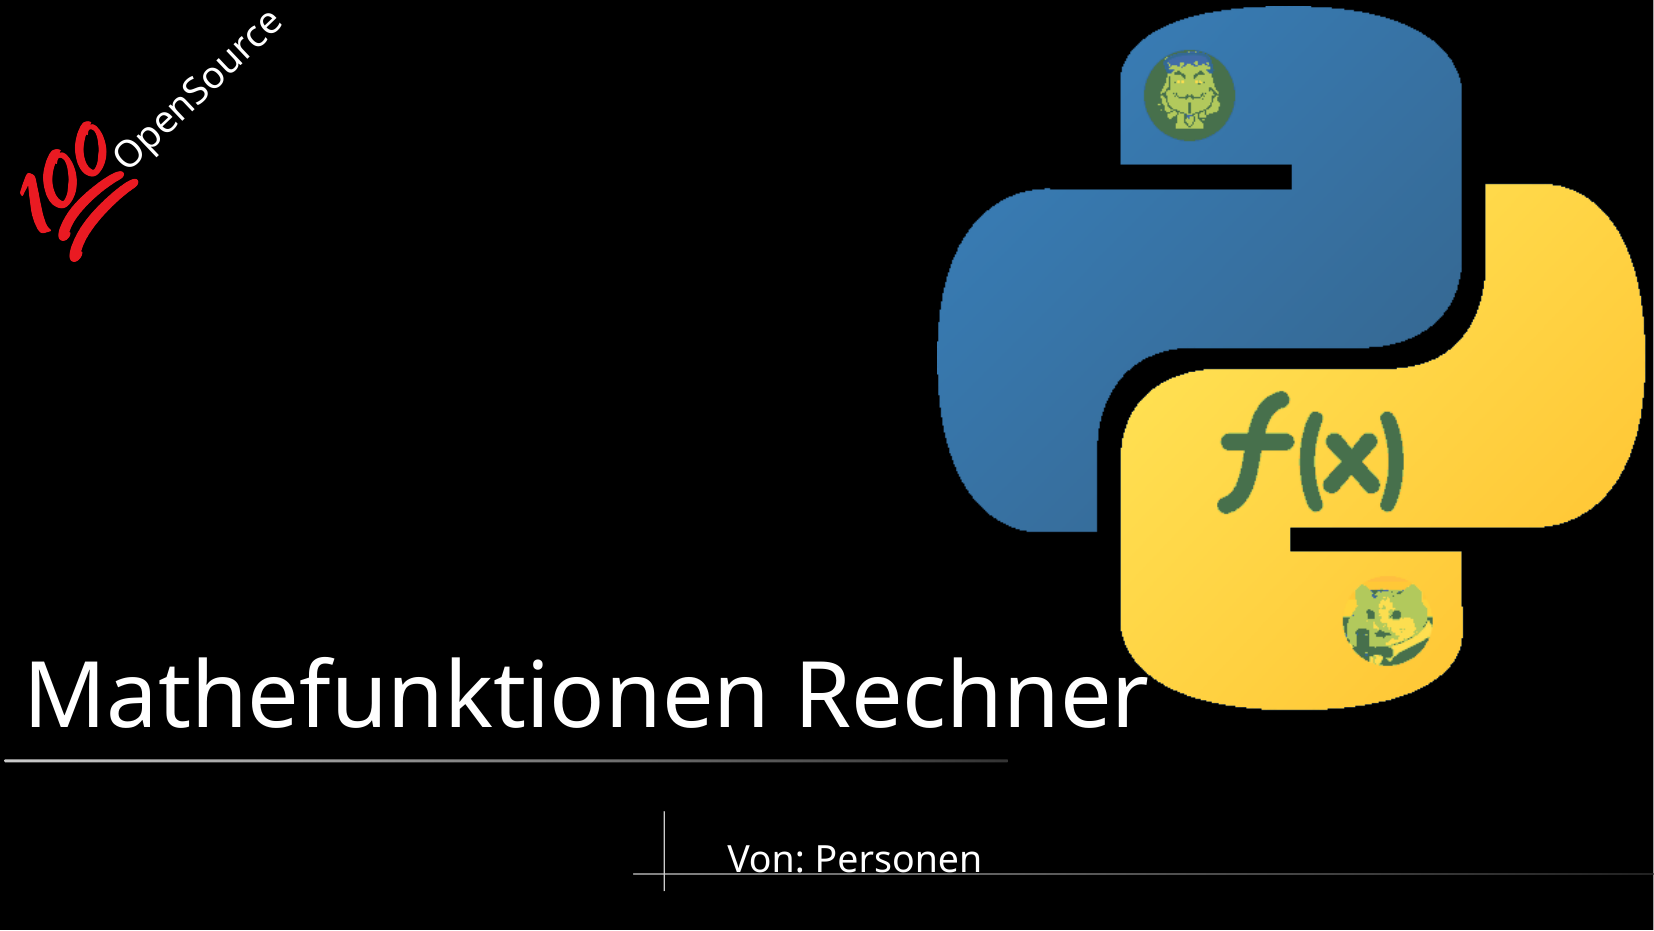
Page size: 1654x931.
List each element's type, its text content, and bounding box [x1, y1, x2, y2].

picture [937, 6, 1647, 713]
title Mathefunktionen Rechner [23, 637, 1501, 746]
text_box OpenSource [84, 0, 318, 188]
picture [0, 112, 159, 272]
text_box Von: Personen [712, 825, 1501, 924]
